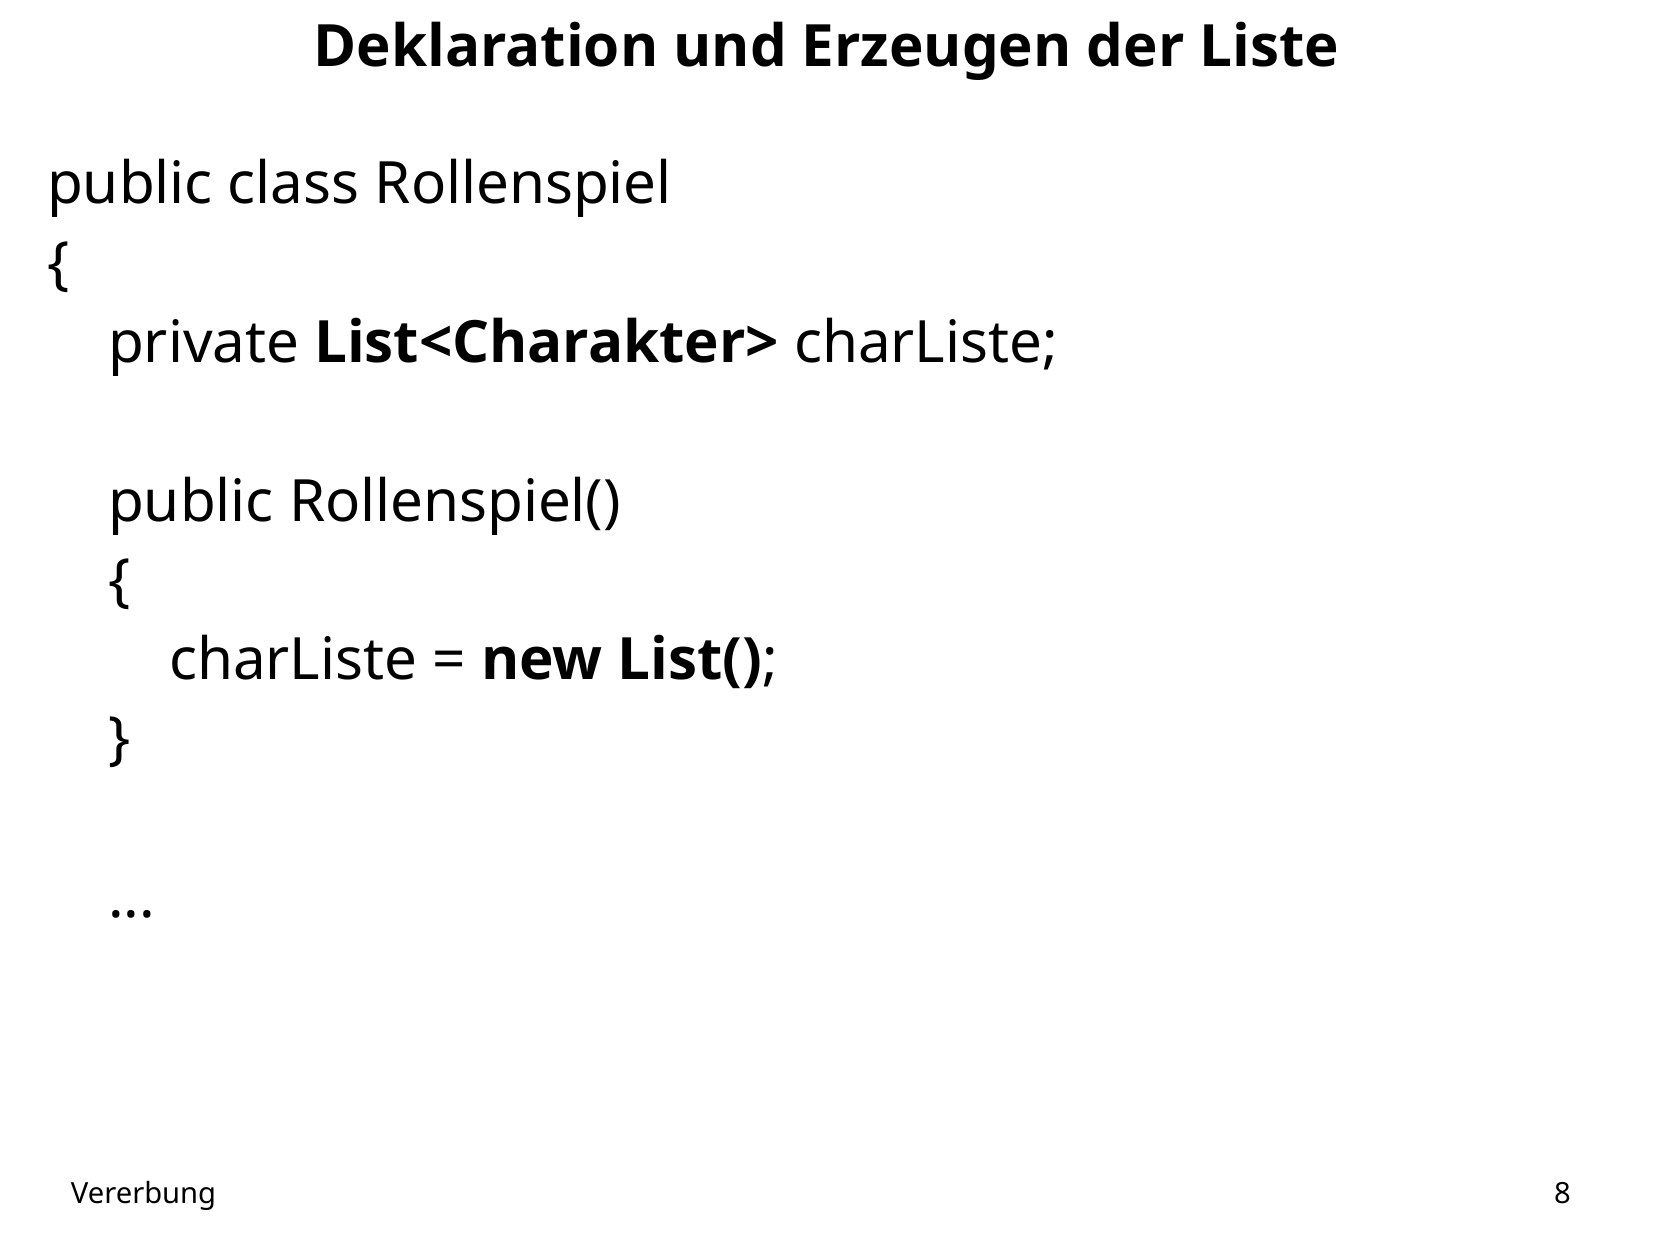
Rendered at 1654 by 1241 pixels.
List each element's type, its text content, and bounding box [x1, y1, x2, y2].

list public class Rollenspiel { private List<Charakter> charListe; public Rollenspiel() { charListe = new List(); } ... [47, 141, 1619, 1158]
title Deklaration und Erzeugen der Liste [0, 5, 1654, 83]
